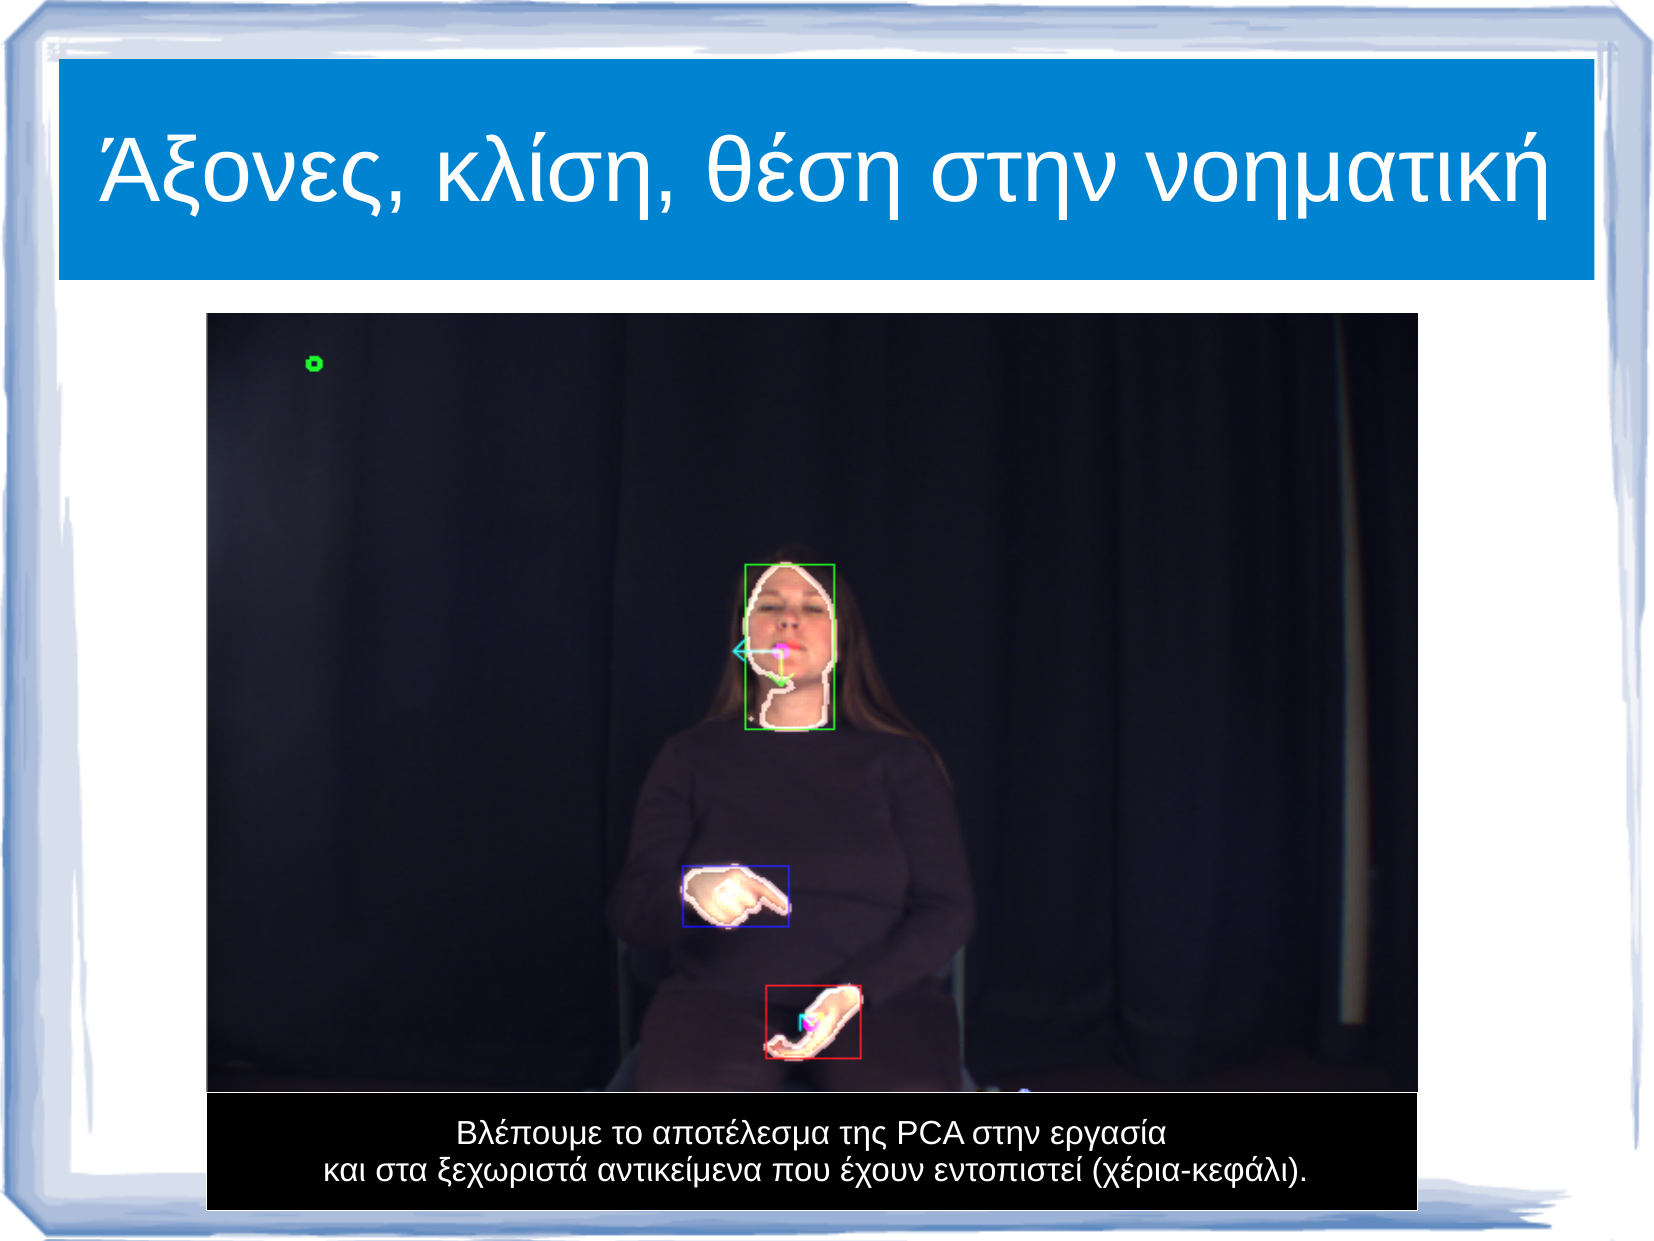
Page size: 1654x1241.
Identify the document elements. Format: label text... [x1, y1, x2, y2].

title Άξονες, κλίση, θέση στην νοηματική [59, 59, 1595, 280]
text_box Βλέπουμε το αποτέλεσμα της PCA στην εργασία και στα ξεχωριστά αντικείμενα που έχουν εντοπιστεί (χέρια-κεφάλι). [206, 1092, 1418, 1211]
picture [0, 0, 1654, 1241]
